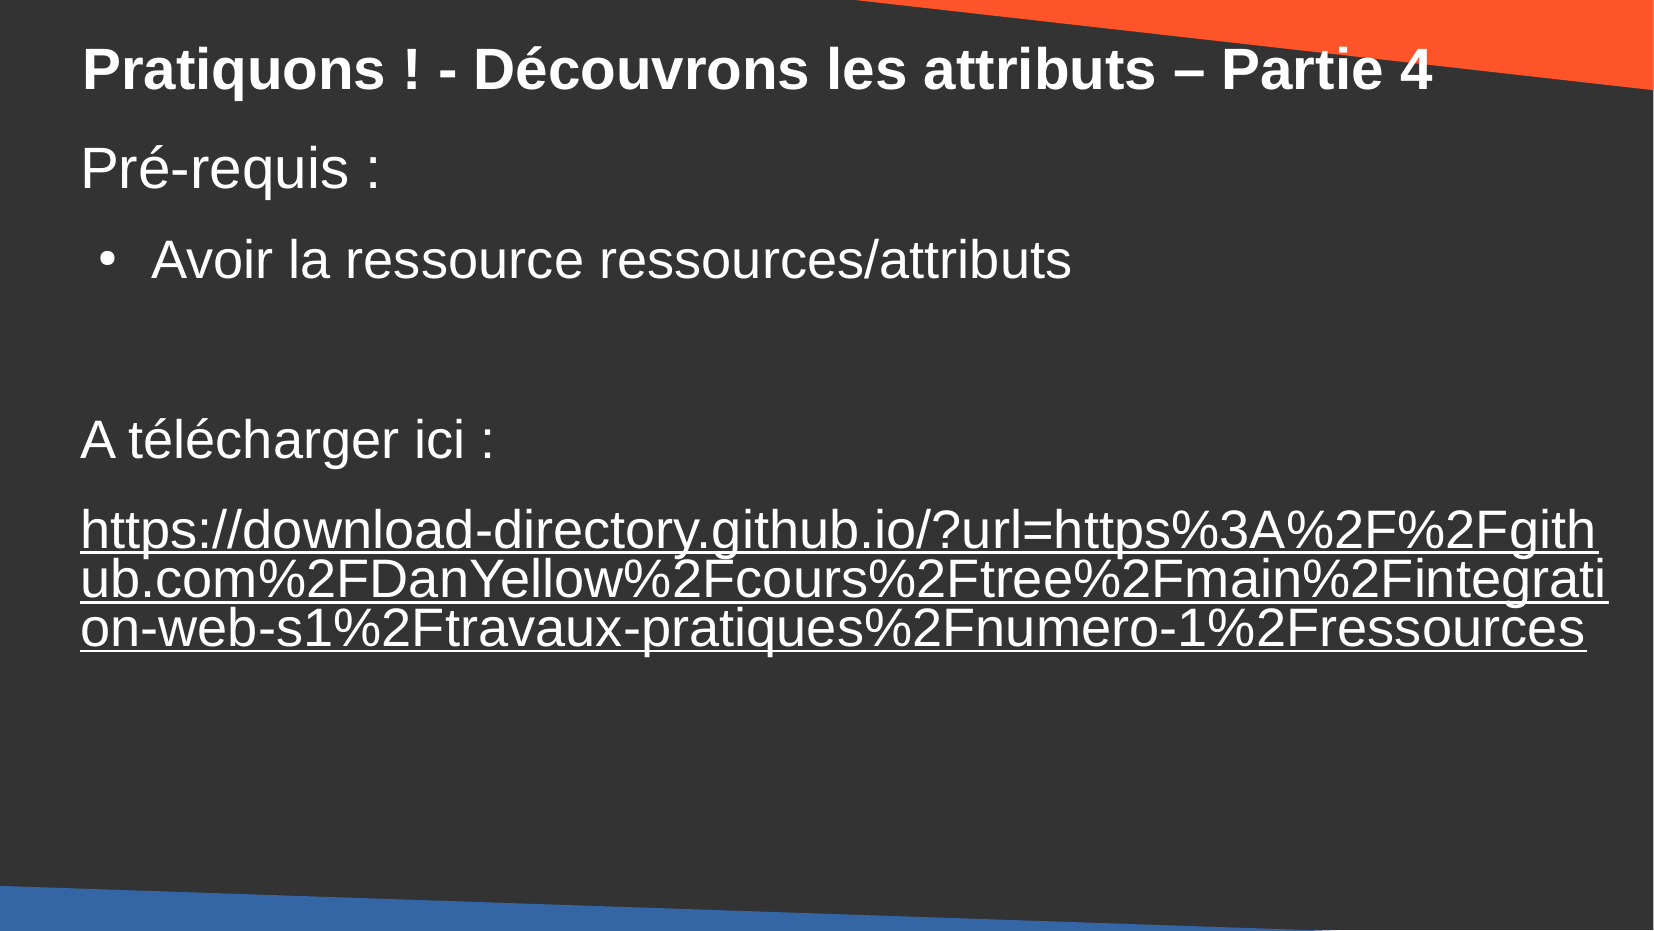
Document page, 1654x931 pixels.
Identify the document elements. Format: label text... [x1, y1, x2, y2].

title Pratiquons ! - Découvrons les attributs – Partie 4 [82, 37, 1571, 114]
text_box [854, 0, 1654, 91]
text_box [0, 885, 1337, 931]
list Pré-requis : Avoir la ressource ressources/attributs A télécharger ici : https://download-directory.github.io/?url=https%3A%2F%2Fgithub.com%2FDanYellow%2Fcours%2Ftree%2Fmain%2Fintegration-web-s1%2Ftravaux-pratiques%2Fnumero-1%2Fressources [80, 135, 1620, 721]
